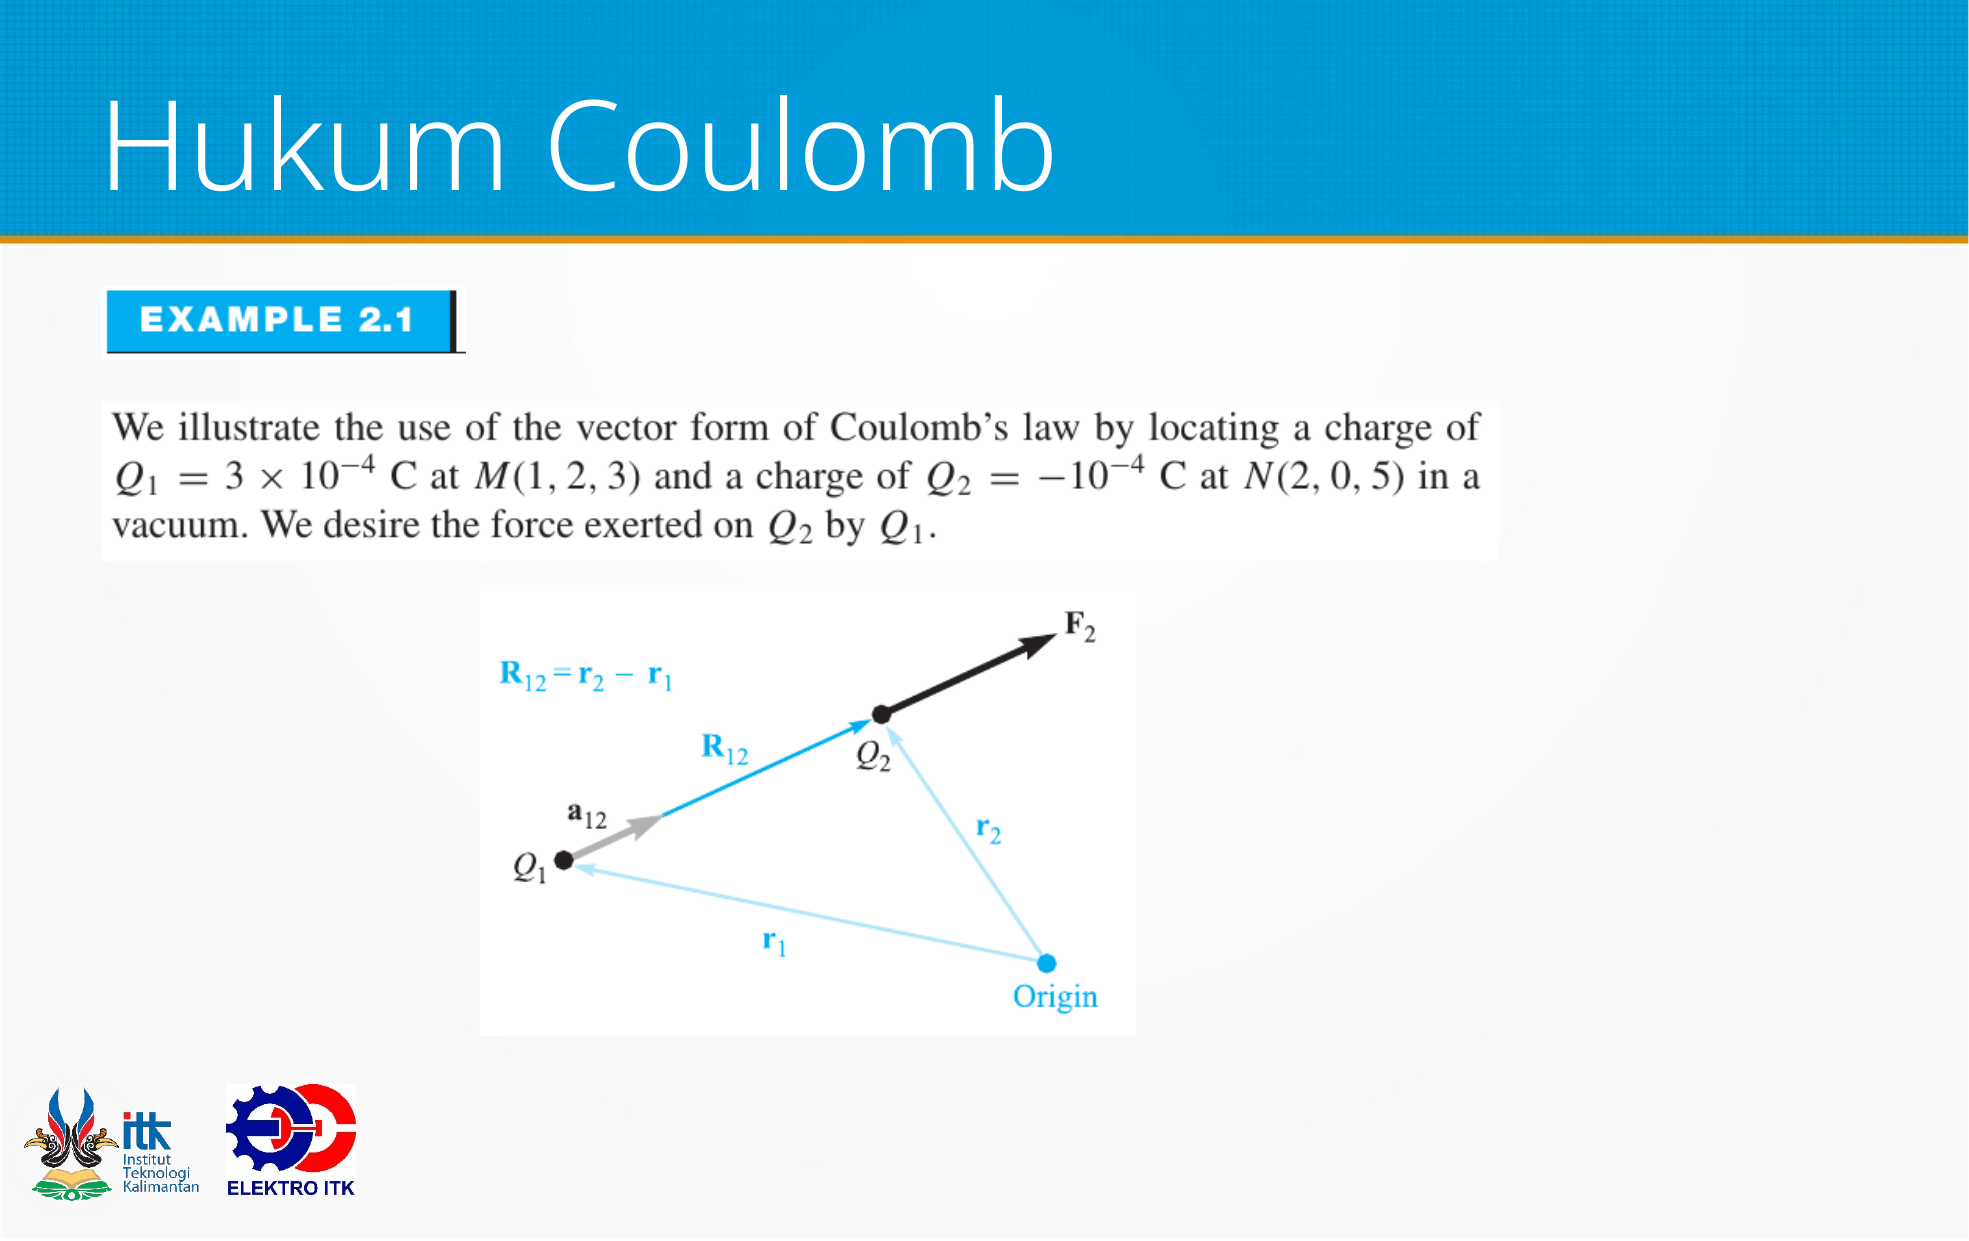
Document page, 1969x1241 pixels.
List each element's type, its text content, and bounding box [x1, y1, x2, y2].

picture [0, 233, 1969, 1241]
title Hukum Coulomb [98, 19, 1870, 227]
